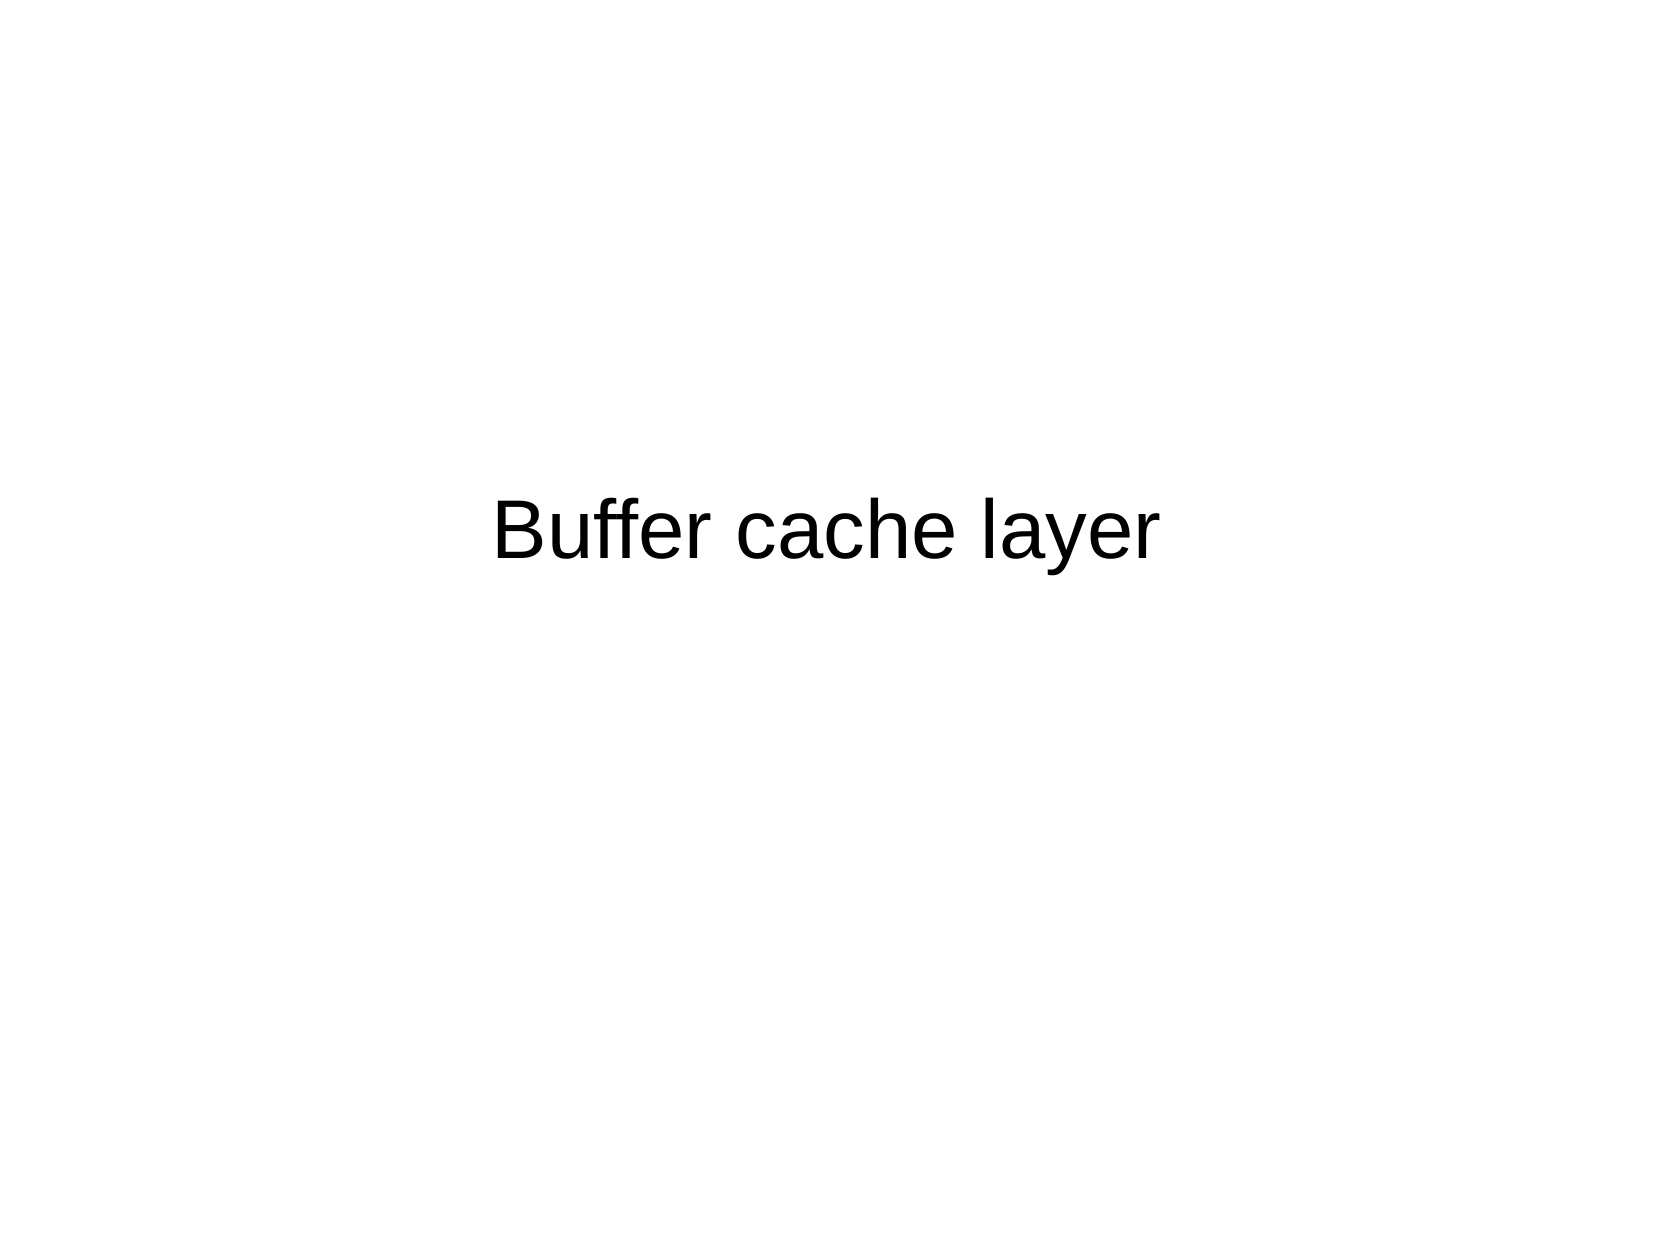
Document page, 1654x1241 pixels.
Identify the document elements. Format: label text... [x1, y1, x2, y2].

subtitle Buffer cache layer [82, 49, 1571, 1010]
